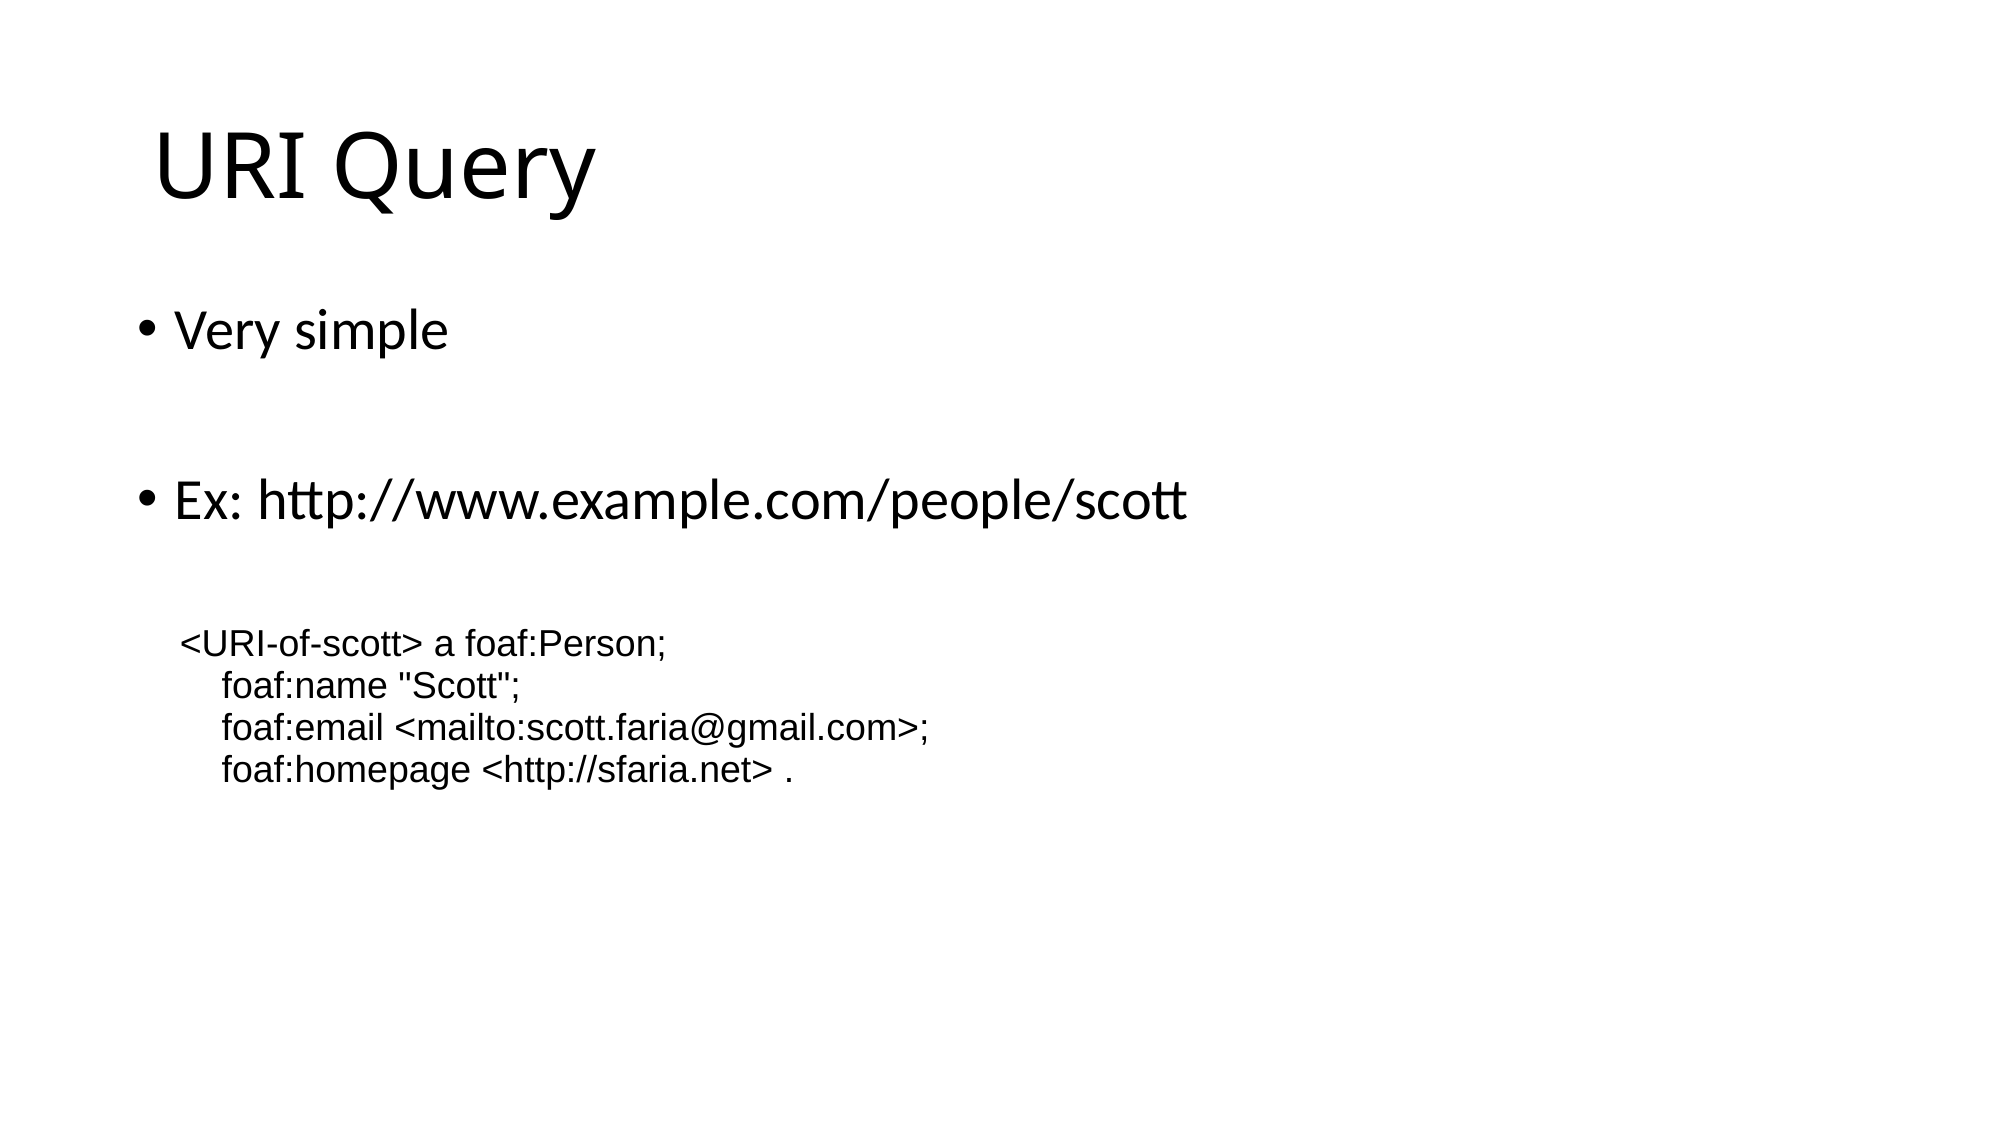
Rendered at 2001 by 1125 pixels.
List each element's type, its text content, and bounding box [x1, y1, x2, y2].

title URI Query [137, 59, 1863, 278]
list Very simple Ex: http://www.example.com/people/scott [137, 299, 1863, 1014]
text_box <URI-of-scott> a foaf:Person; foaf:name "Scott"; foaf:email <mailto:scott.faria@gmail.com>; foaf:homepage <http://sfaria.net> . [165, 615, 1801, 798]
